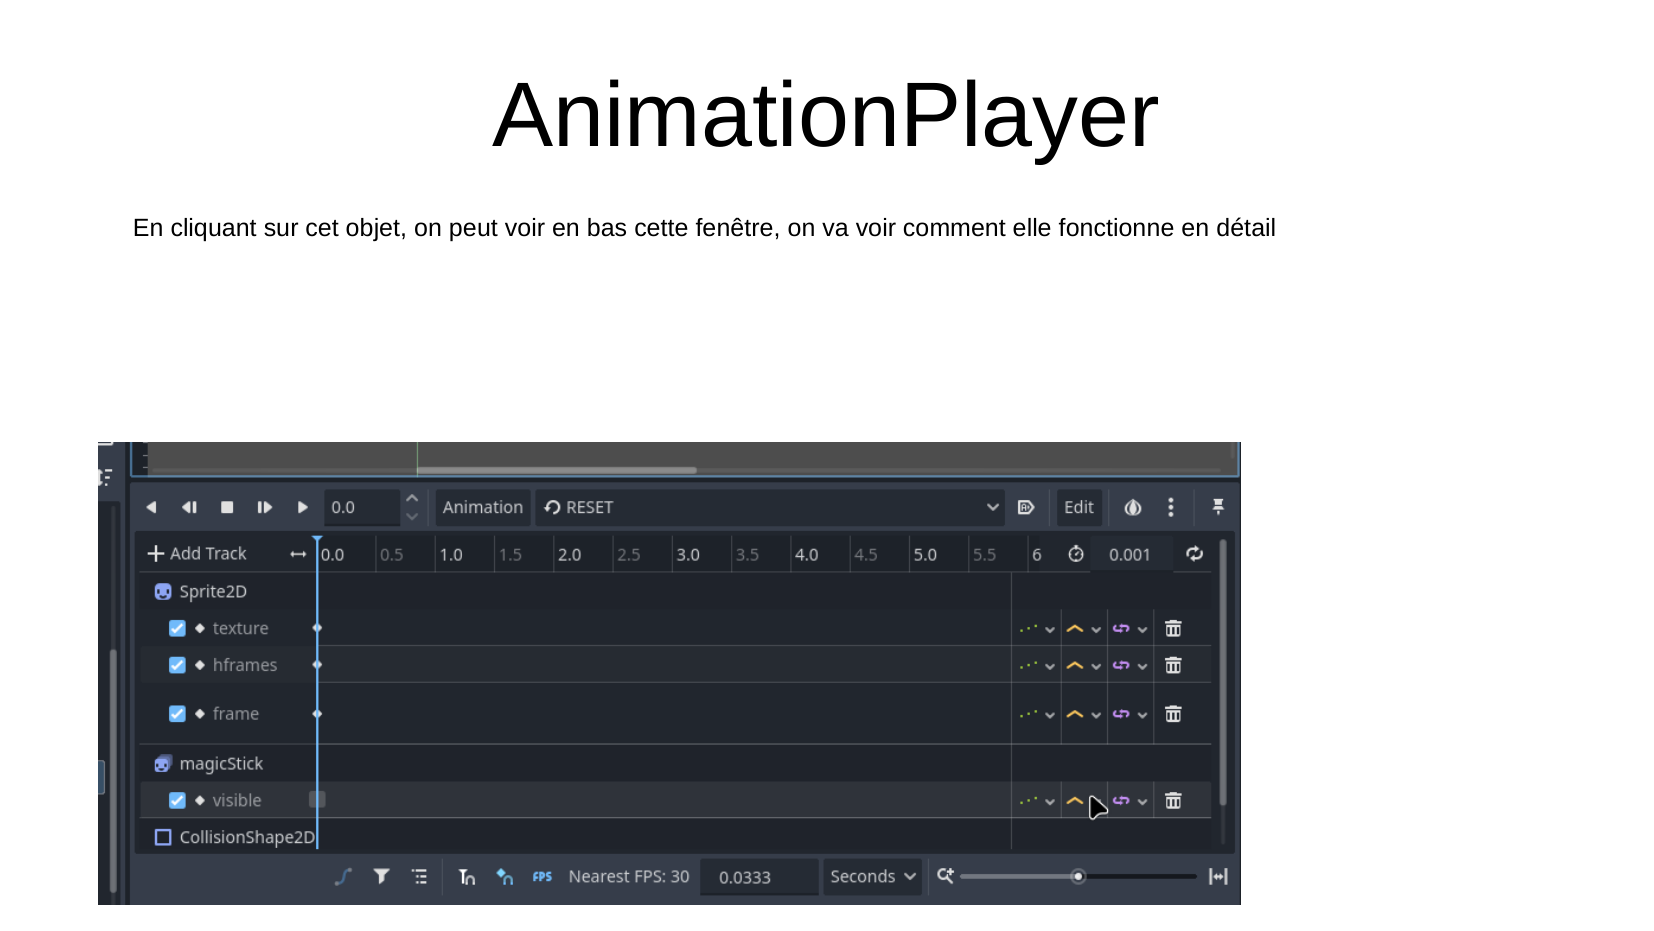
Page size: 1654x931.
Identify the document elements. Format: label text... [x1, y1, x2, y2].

text_box En cliquant sur cet objet, on peut voir en bas cette fenêtre, on va voir comment elle fonctionne en détail [118, 206, 1289, 250]
picture [98, 442, 1241, 905]
title AnimationPlayer [82, 37, 1571, 193]
